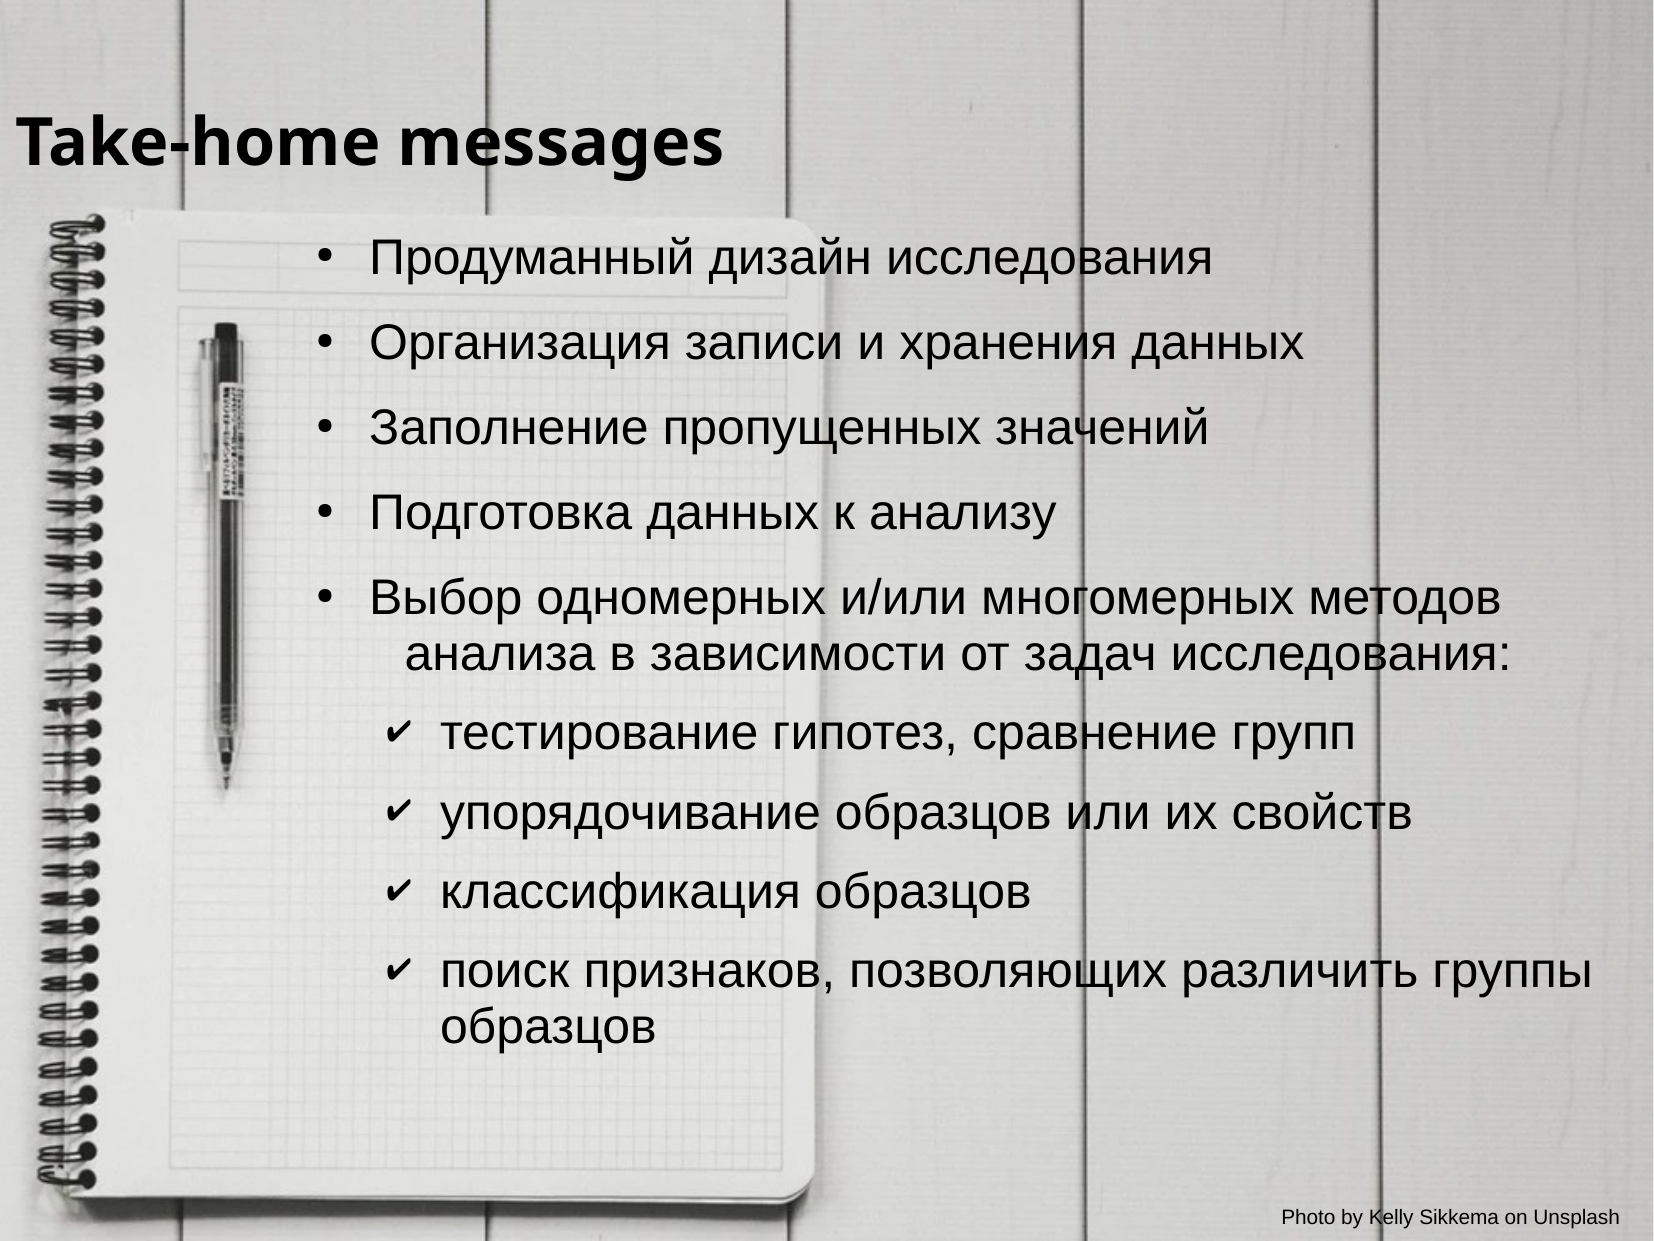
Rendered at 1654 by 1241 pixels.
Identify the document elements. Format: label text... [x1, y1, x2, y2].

title Take-home messages [15, 19, 1636, 260]
text_box Photo by Kelly Sikkema on Unsplash [1266, 1198, 1654, 1241]
text_box Продуманный дизайн исследования Организация записи и хранения данных Заполнение пропущенных значений Подготовка данных к анализу Выбор одномерных и/или многомерных методов анализа в зависимости от задач исследования: тестирование гипотез, сравнение групп упорядочивание образцов или их свойств классификация образцов поиск признаков, позволяющих различить группы образцов [283, 221, 1610, 1170]
picture [0, 0, 1654, 1241]
